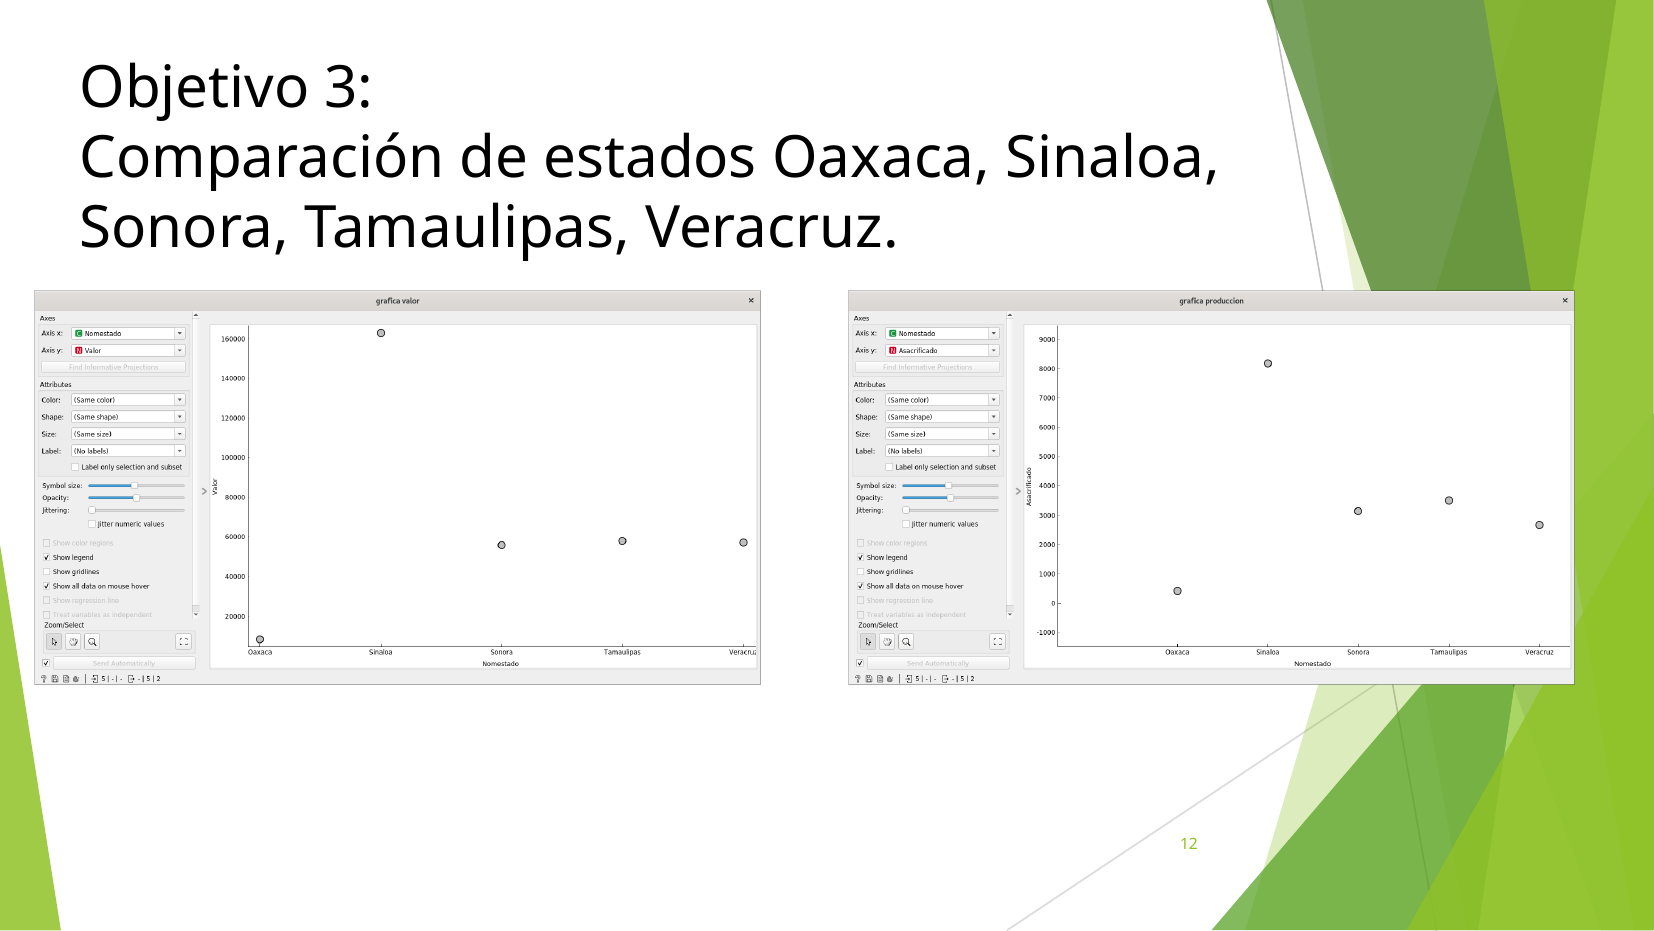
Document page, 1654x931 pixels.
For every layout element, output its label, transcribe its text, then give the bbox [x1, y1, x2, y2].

title Objetivo 3: Comparación de estados Oaxaca, Sinaloa, Sonora, Tamaulipas, Veracruz. [64, 41, 1251, 269]
picture [34, 290, 761, 685]
picture [848, 290, 1575, 685]
text_box [1165, 819, 1258, 869]
